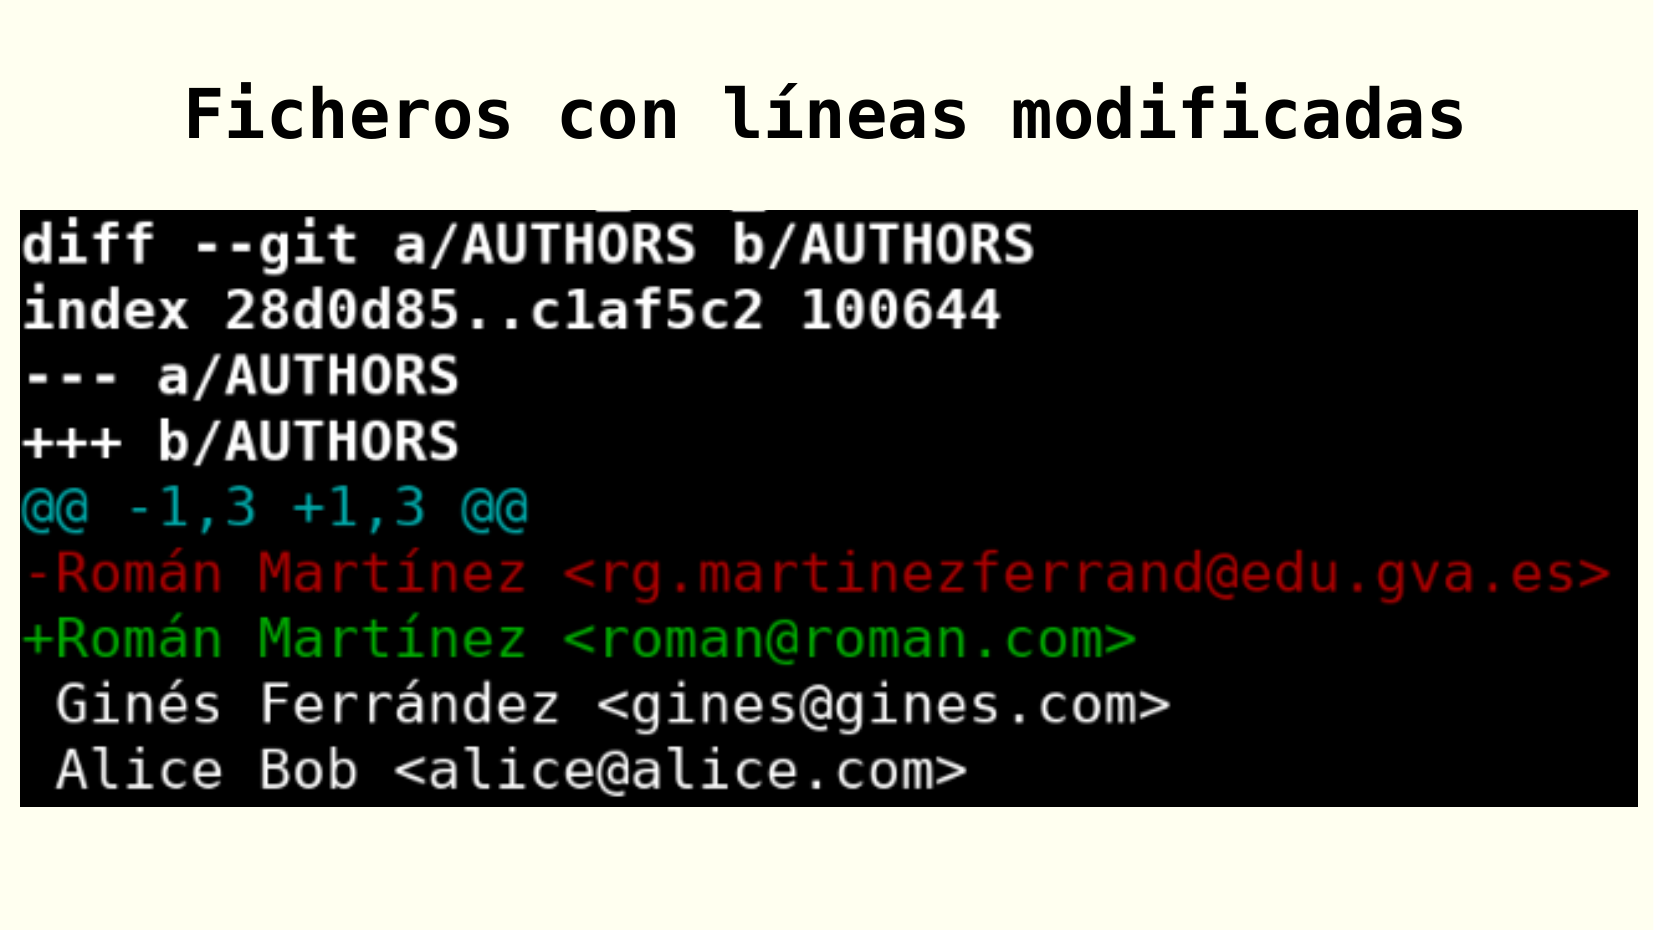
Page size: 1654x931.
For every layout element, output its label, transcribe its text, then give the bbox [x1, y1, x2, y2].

title Ficheros con líneas modificadas [82, 37, 1571, 193]
picture [20, 210, 1638, 807]
